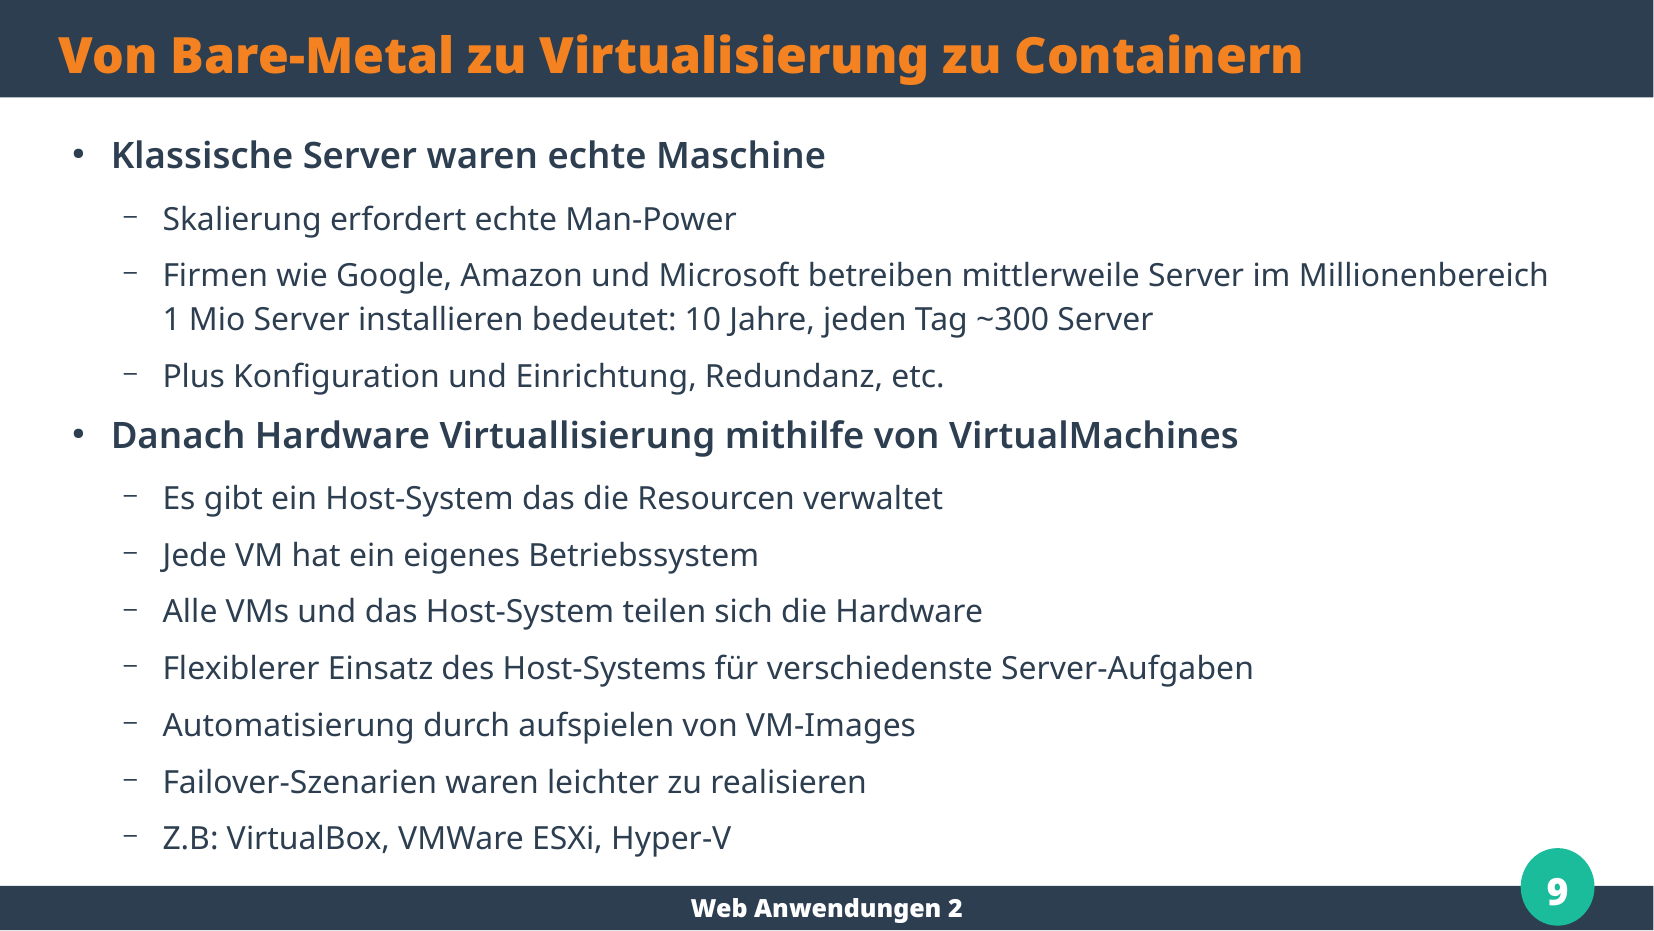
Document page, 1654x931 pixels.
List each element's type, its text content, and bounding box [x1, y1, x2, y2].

title Von Bare-Metal zu Virtualisierung zu Containern [59, 8, 1595, 89]
list Klassische Server waren echte Maschine Skalierung erfordert echte Man-Power Firmen wie Google, Amazon und Microsoft betreiben mittlerweile Server im Millionenbereich 1 Mio Server installieren bedeutet: 10 Jahre, jeden Tag ~300 Server Plus Konfiguration und Einrichtung, Redundanz, etc. Danach Hardware Virtuallisierung mithilfe von VirtualMachines Es gibt ein Host-System das die Resourcen verwaltet Jede VM hat ein eigenes Betriebssystem Alle VMs und das Host-System teilen sich die Hardware Flexiblerer Einsatz des Host-Systems für verschiedenste Server-Aufgaben Automatisierung durch aufspielen von VM-Images Failover-Szenarien waren leichter zu realisieren Z.B: VirtualBox, VMWare ESXi, Hyper-V [59, 129, 1595, 864]
